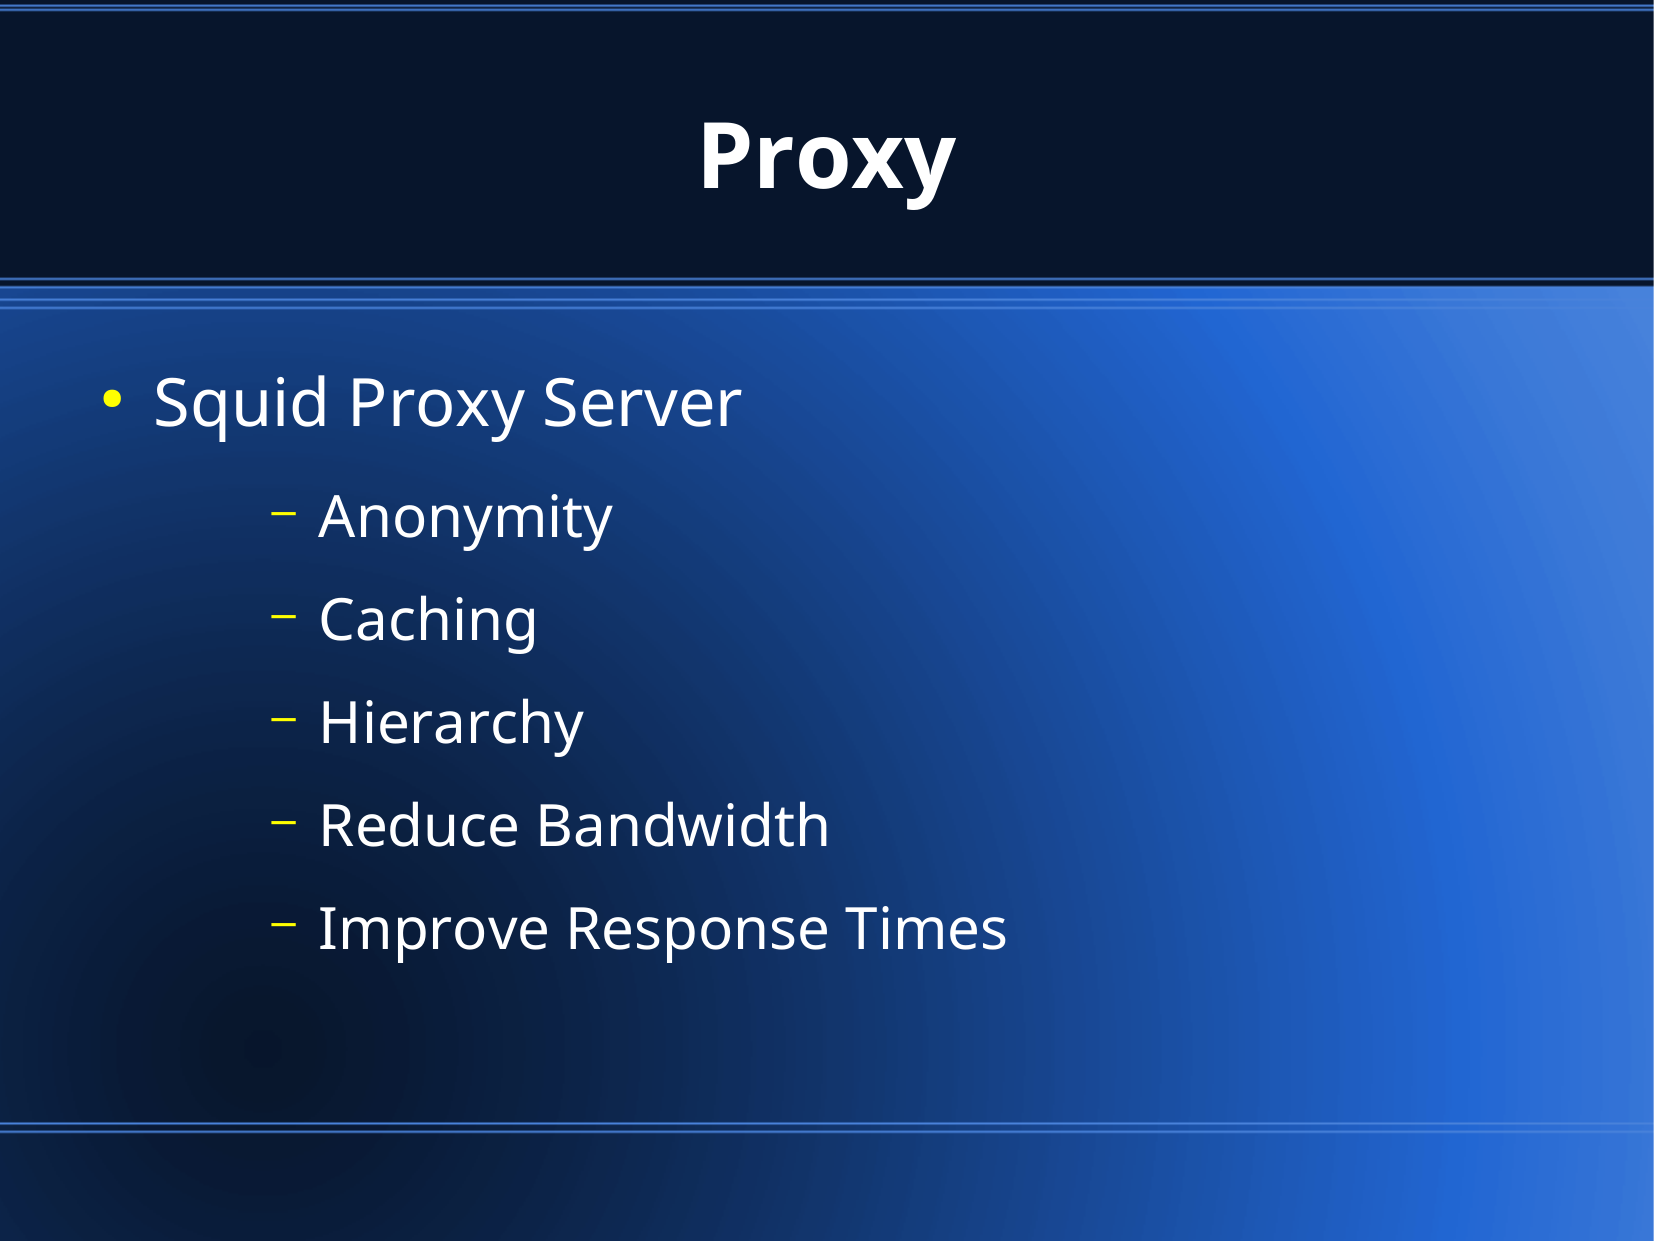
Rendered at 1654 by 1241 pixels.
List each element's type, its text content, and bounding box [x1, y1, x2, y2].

picture [0, 0, 1654, 1241]
title Proxy [82, 49, 1571, 257]
list Squid Proxy Server Anonymity Caching Hierarchy Reduce Bandwidth Improve Response Times [82, 355, 1571, 1058]
